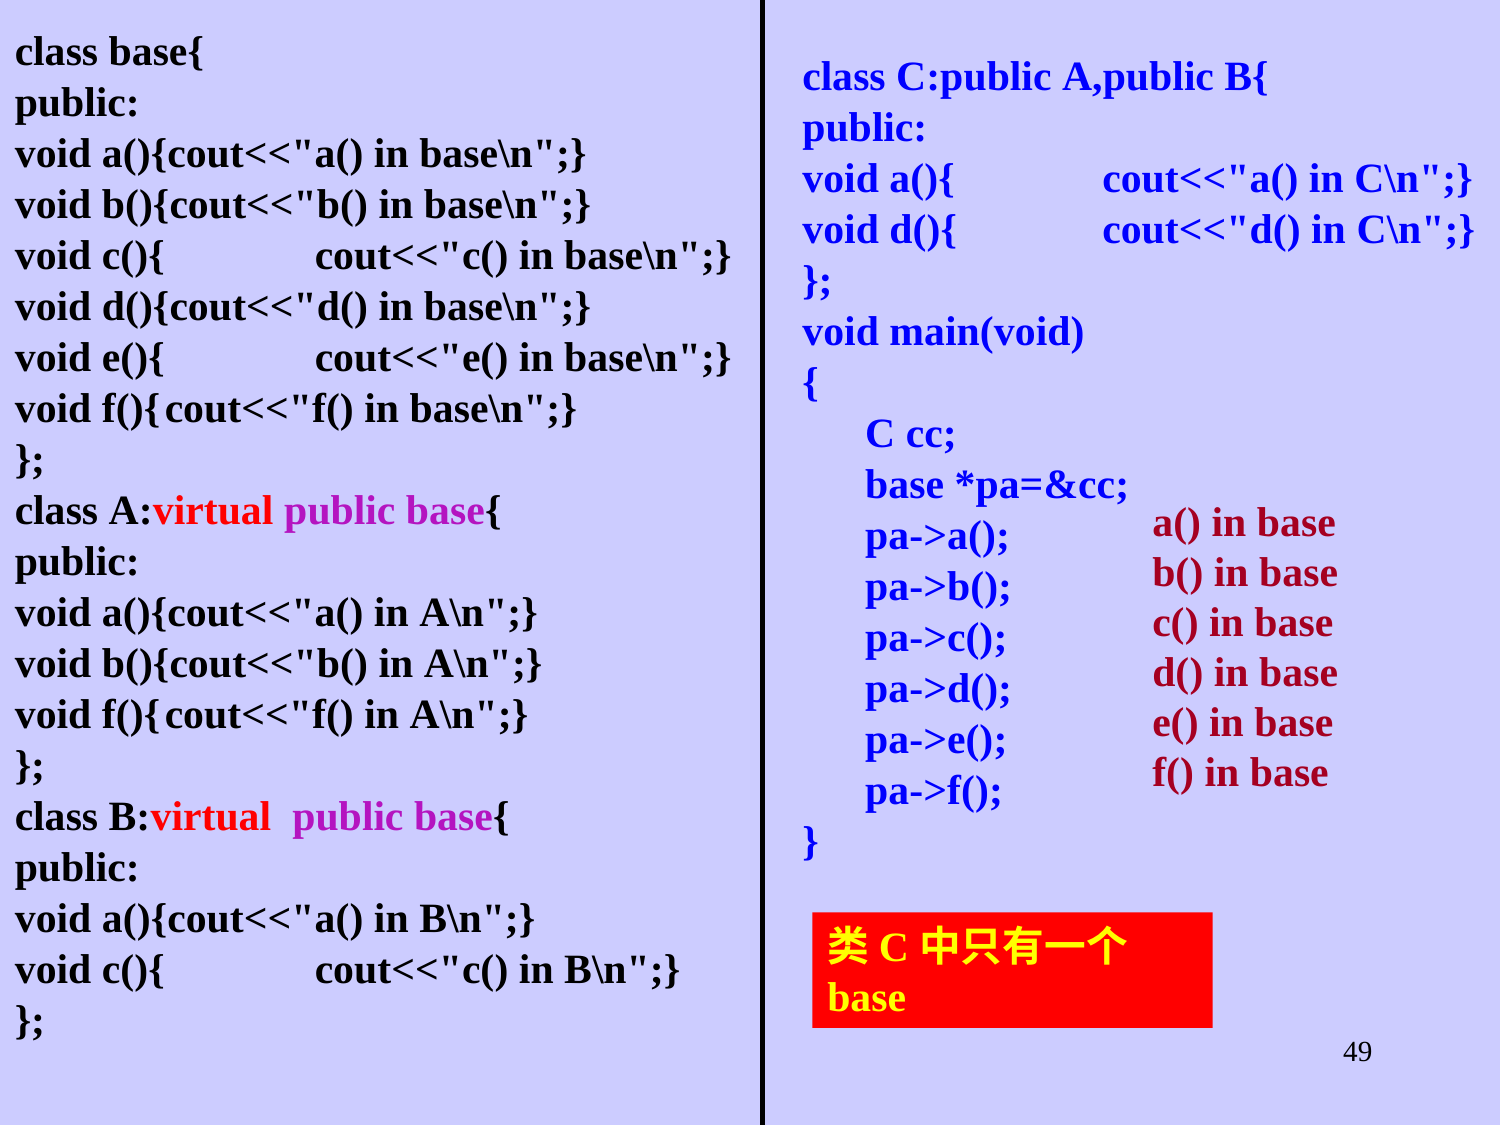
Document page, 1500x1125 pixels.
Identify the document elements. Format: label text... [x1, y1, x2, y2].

text_box a() in base [1137, 487, 1363, 537]
text_box c() in base [1137, 587, 1363, 637]
text_box 类C中只有一个base [812, 912, 1213, 1028]
text_box f() in base [1137, 737, 1363, 803]
text_box b() in base [1137, 537, 1363, 587]
text_box d() in base [1137, 637, 1363, 687]
text_box e() in base [1137, 687, 1363, 737]
text_box class base{ public: void a(){cout<<"a() in base\n";} void b(){cout<<"b() in base\n";} void c(){ cout<<"c() in base\n";} void d(){cout<<"d() in base\n";} void e(){ cout<<"e() in base\n";} void f(){ cout<<"f() in base\n";} }; class A:virtual public base{ public: void a(){cout<<"a() in A\n";} void b(){cout<<"b() in A\n";} void f(){ cout<<"f() in A\n";} }; class B:virtual public base{ public: void a(){cout<<"a() in B\n";} void c(){ cout<<"c() in B\n";} }; [0, 37, 760, 1048]
text_box class C:public A,public B{ public: void a(){ cout<<"a() in C\n";} void d(){ cout<<"d() in C\n";} }; void main(void) { C cc; base *pa=&cc; pa->a(); pa->b(); pa->c(); pa->d(); pa->e(); pa->f(); } [787, 62, 1500, 869]
text_box <编号> [1074, 1025, 1388, 1101]
